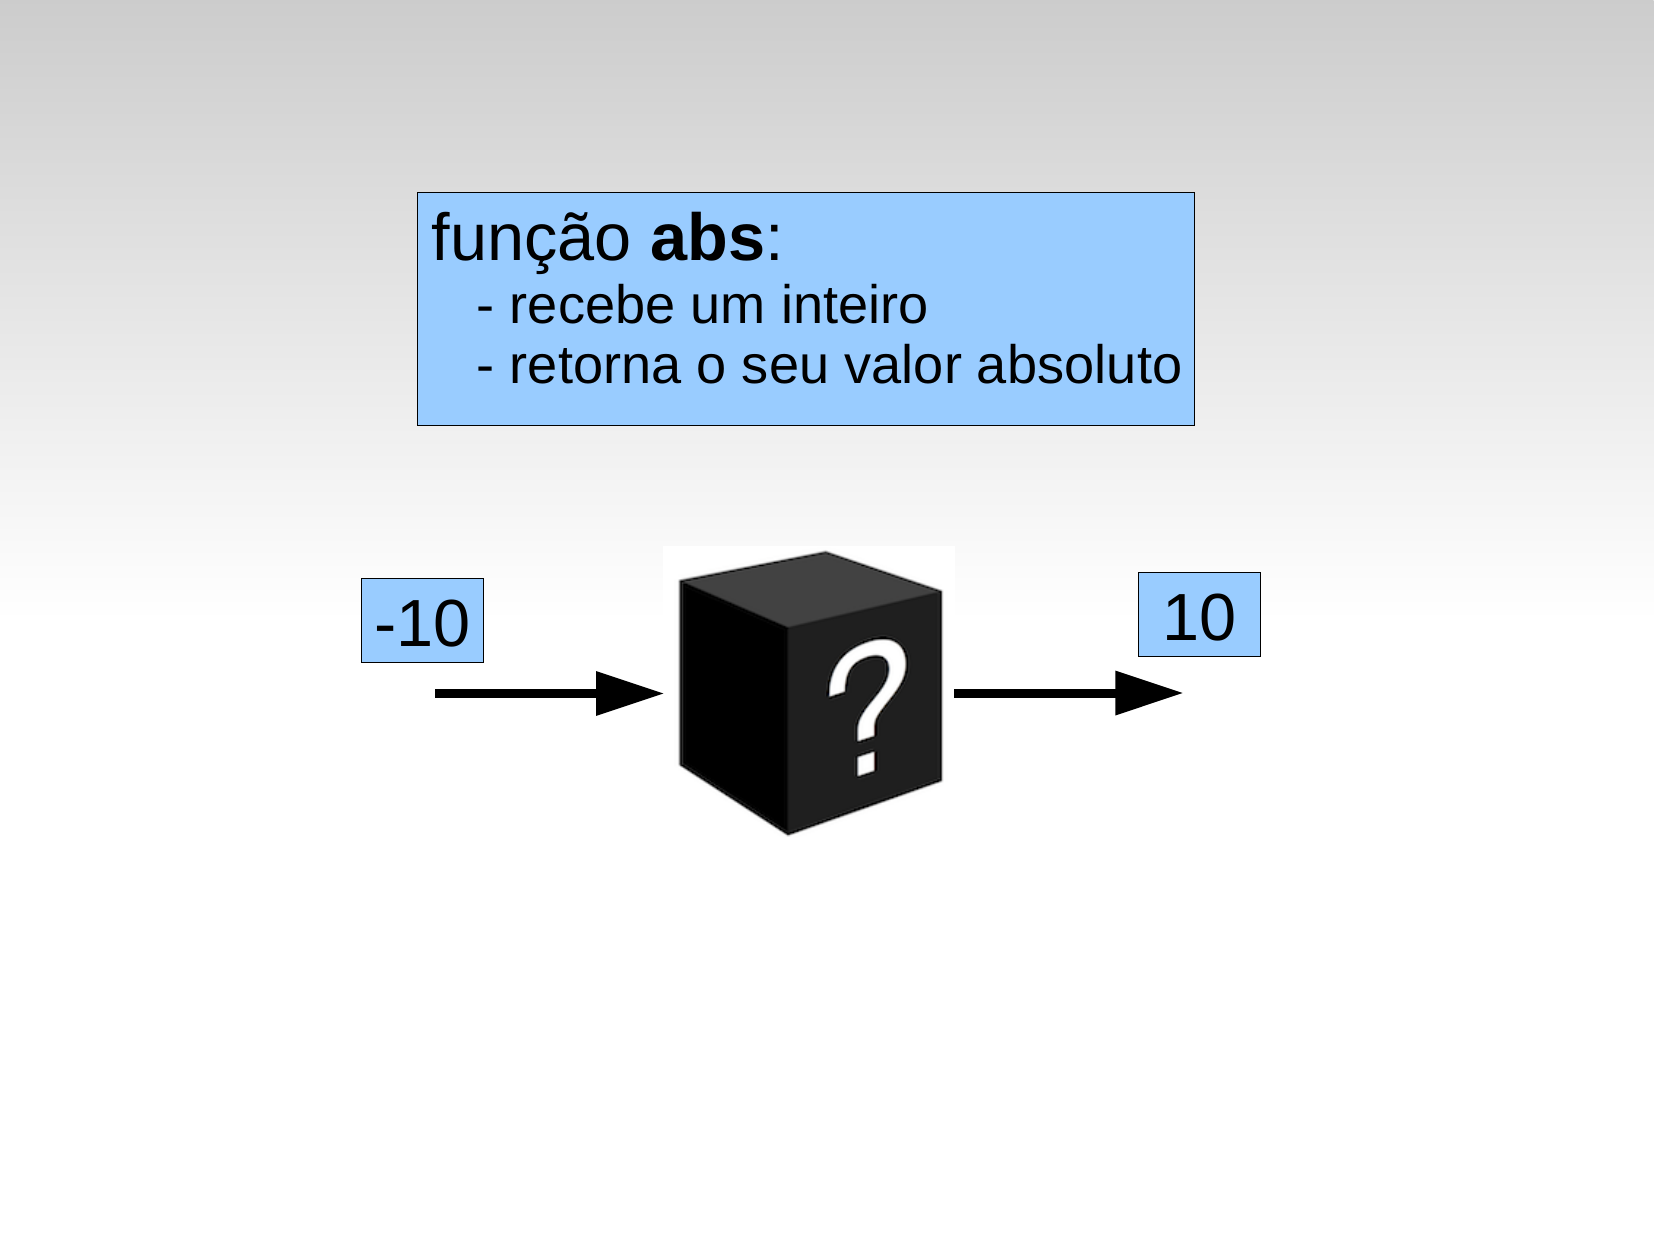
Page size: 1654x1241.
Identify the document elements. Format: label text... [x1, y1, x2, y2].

text_box -10 [361, 578, 484, 663]
picture [663, 546, 955, 838]
text_box função abs: - recebe um inteiro - retorna o seu valor absoluto [417, 192, 1195, 426]
text_box 10 [1138, 572, 1261, 657]
